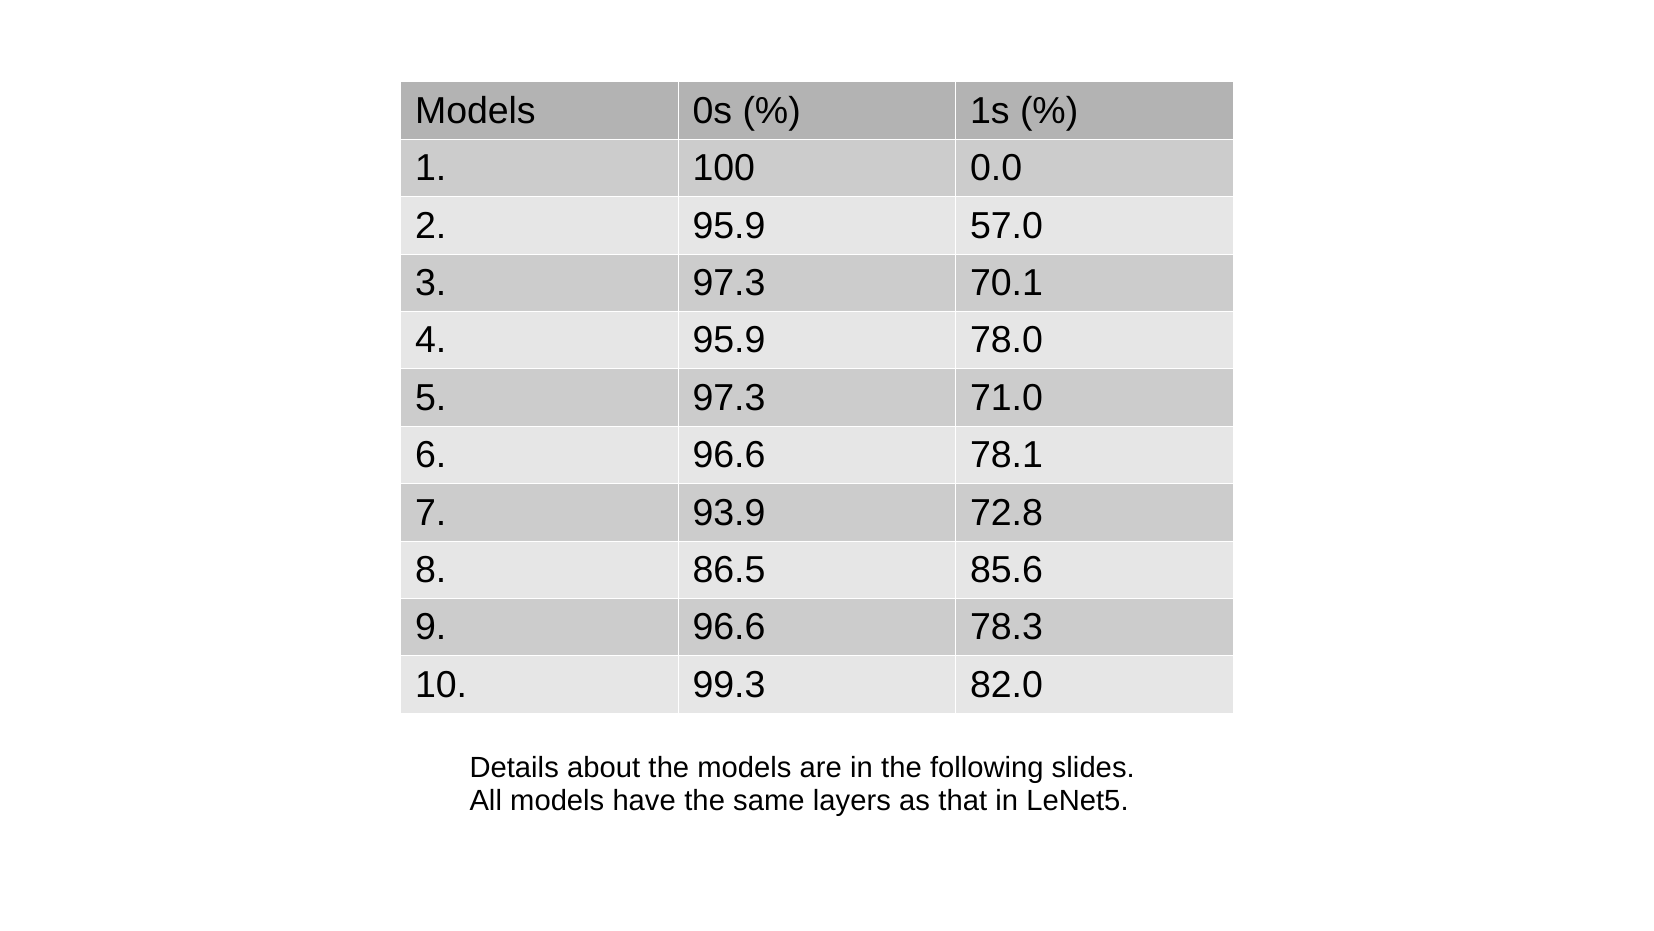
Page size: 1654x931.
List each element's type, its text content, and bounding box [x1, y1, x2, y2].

table_cell 5. [401, 369, 678, 426]
table_cell 6. [401, 427, 678, 483]
table_cell 85.6 [956, 542, 1233, 598]
table_cell 97.3 [679, 255, 955, 311]
table_cell 78.0 [956, 312, 1233, 368]
table_cell 96.6 [679, 599, 955, 655]
table_cell 71.0 [956, 369, 1233, 426]
table_header 0s (%) [679, 82, 955, 139]
table_header 1s (%) [956, 82, 1233, 139]
table_cell 1. [401, 140, 678, 196]
table_cell 95.9 [679, 197, 955, 254]
table_header Models [401, 82, 678, 139]
text_box Details about the models are in the following slides. All models have the same layers as that in LeNet5. [454, 743, 1436, 825]
table_cell 82.0 [956, 656, 1233, 713]
table_cell 95.9 [679, 312, 955, 368]
table_cell 78.3 [956, 599, 1233, 655]
table_cell 93.9 [679, 484, 955, 541]
table_cell 0.0 [956, 140, 1233, 196]
table_cell 57.0 [956, 197, 1233, 254]
table_cell 86.5 [679, 542, 955, 598]
table_cell 72.8 [956, 484, 1233, 541]
table_cell 97.3 [679, 369, 955, 426]
table_cell 99.3 [679, 656, 955, 713]
table_cell 78.1 [956, 427, 1233, 483]
table_cell 7. [401, 484, 678, 541]
table_cell 70.1 [956, 255, 1233, 311]
table_cell 8. [401, 542, 678, 598]
table_cell 4. [401, 312, 678, 368]
table_cell 9. [401, 599, 678, 655]
table_cell 100 [679, 140, 955, 196]
table_cell 3. [401, 255, 678, 311]
table_cell 2. [401, 197, 678, 254]
table_cell 10. [401, 656, 678, 713]
table_cell 96.6 [679, 427, 955, 483]
